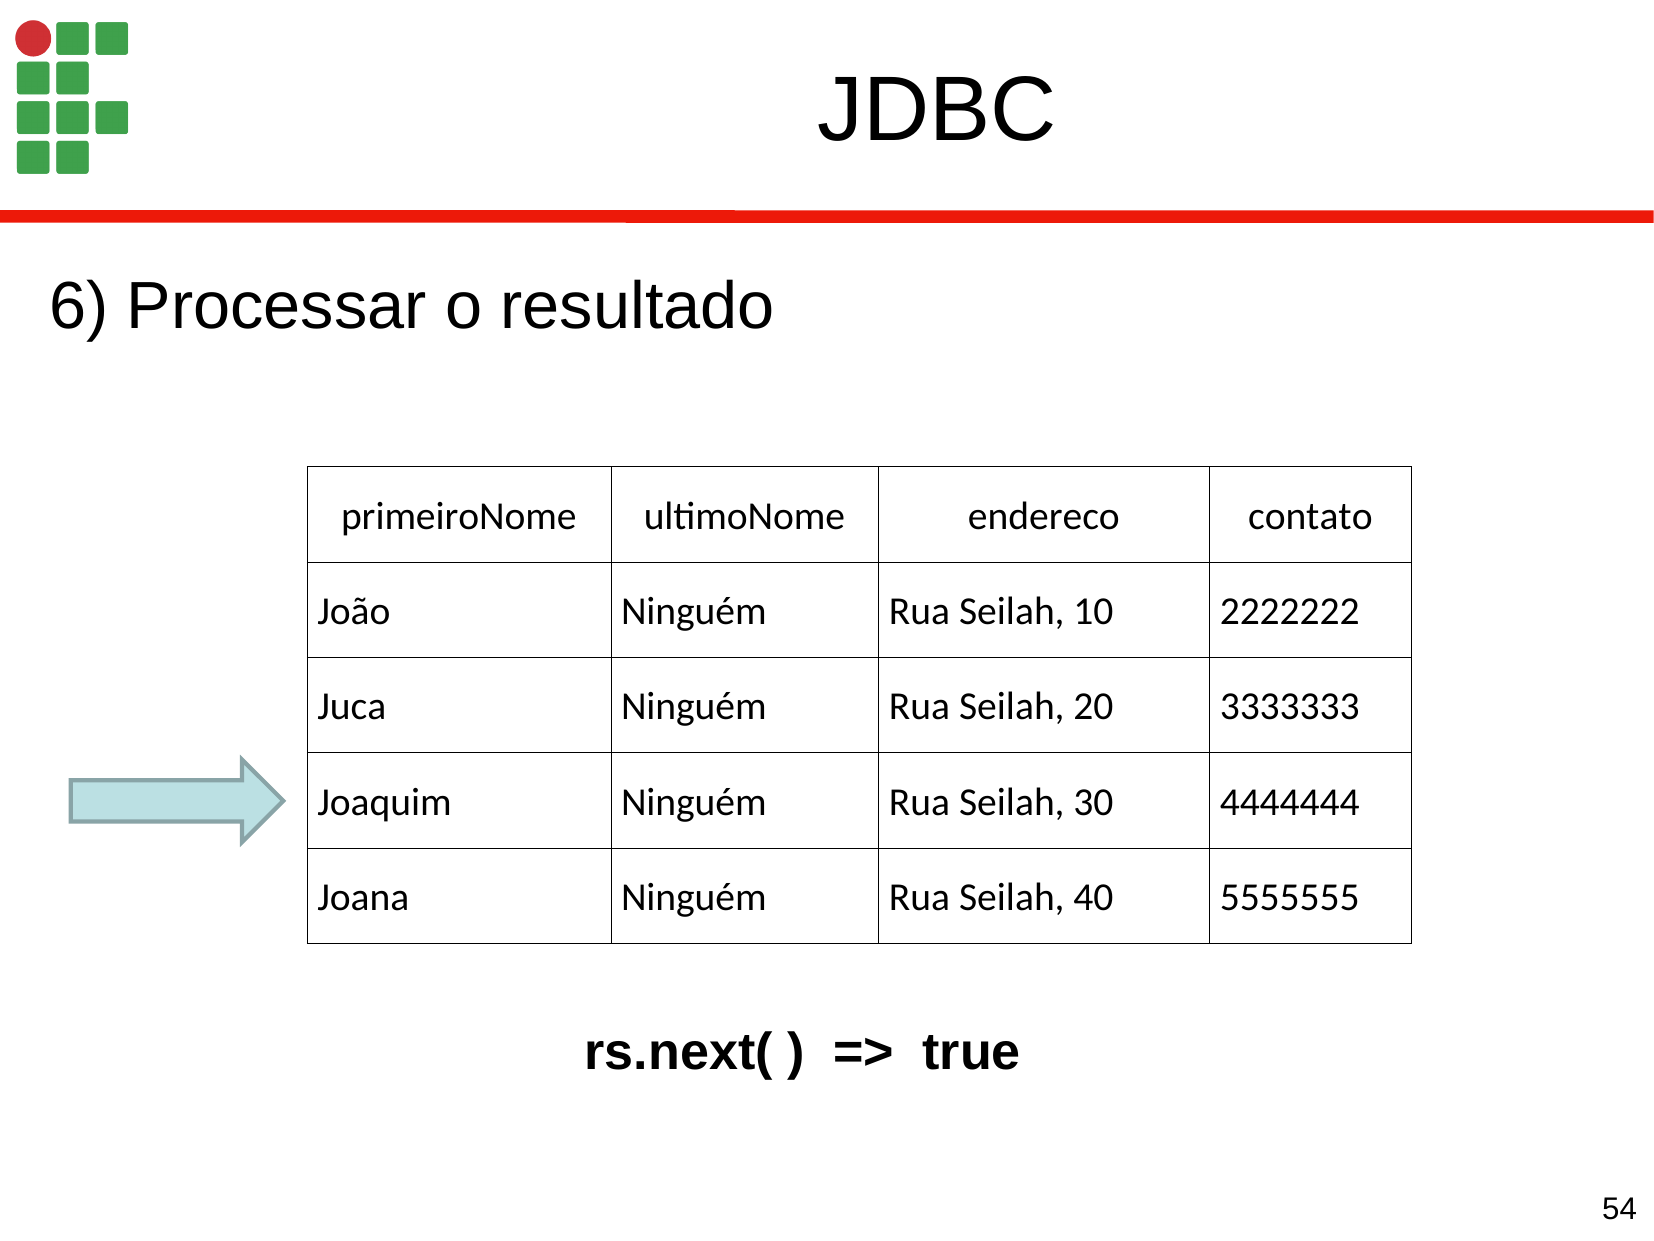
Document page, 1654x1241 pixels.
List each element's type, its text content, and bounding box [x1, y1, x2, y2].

table_cell Ninguém [612, 563, 878, 657]
table_cell Joana [308, 849, 611, 943]
text_box 6) Processar o resultado [32, 253, 1654, 1205]
text_box rs.next( ) => true [570, 1009, 1037, 1088]
text_box JDBC [253, 0, 1622, 207]
text_box [70, 759, 284, 843]
table_cell Rua Seilah, 10 [879, 563, 1209, 657]
table_cell 4444444 [1210, 753, 1411, 848]
table_cell Rua Seilah, 30 [879, 753, 1209, 848]
table_cell Juca [308, 658, 611, 752]
text_box <number> [1185, 1179, 1654, 1220]
table_cell 3333333 [1210, 658, 1411, 752]
table_cell Ninguém [612, 849, 878, 943]
table_cell Joaquim [308, 753, 611, 848]
table_cell 2222222 [1210, 563, 1411, 657]
table_cell Ninguém [612, 753, 878, 848]
table_header primeiroNome [308, 467, 611, 562]
table_header endereco [879, 467, 1209, 562]
table_cell Ninguém [612, 658, 878, 752]
table_header ultimoNome [612, 467, 878, 562]
table_cell Rua Seilah, 20 [879, 658, 1209, 752]
table_cell 5555555 [1210, 849, 1411, 943]
picture [14, 16, 130, 178]
table_header contato [1210, 467, 1411, 562]
table_cell João [308, 563, 611, 657]
table_cell Rua Seilah, 40 [879, 849, 1209, 943]
